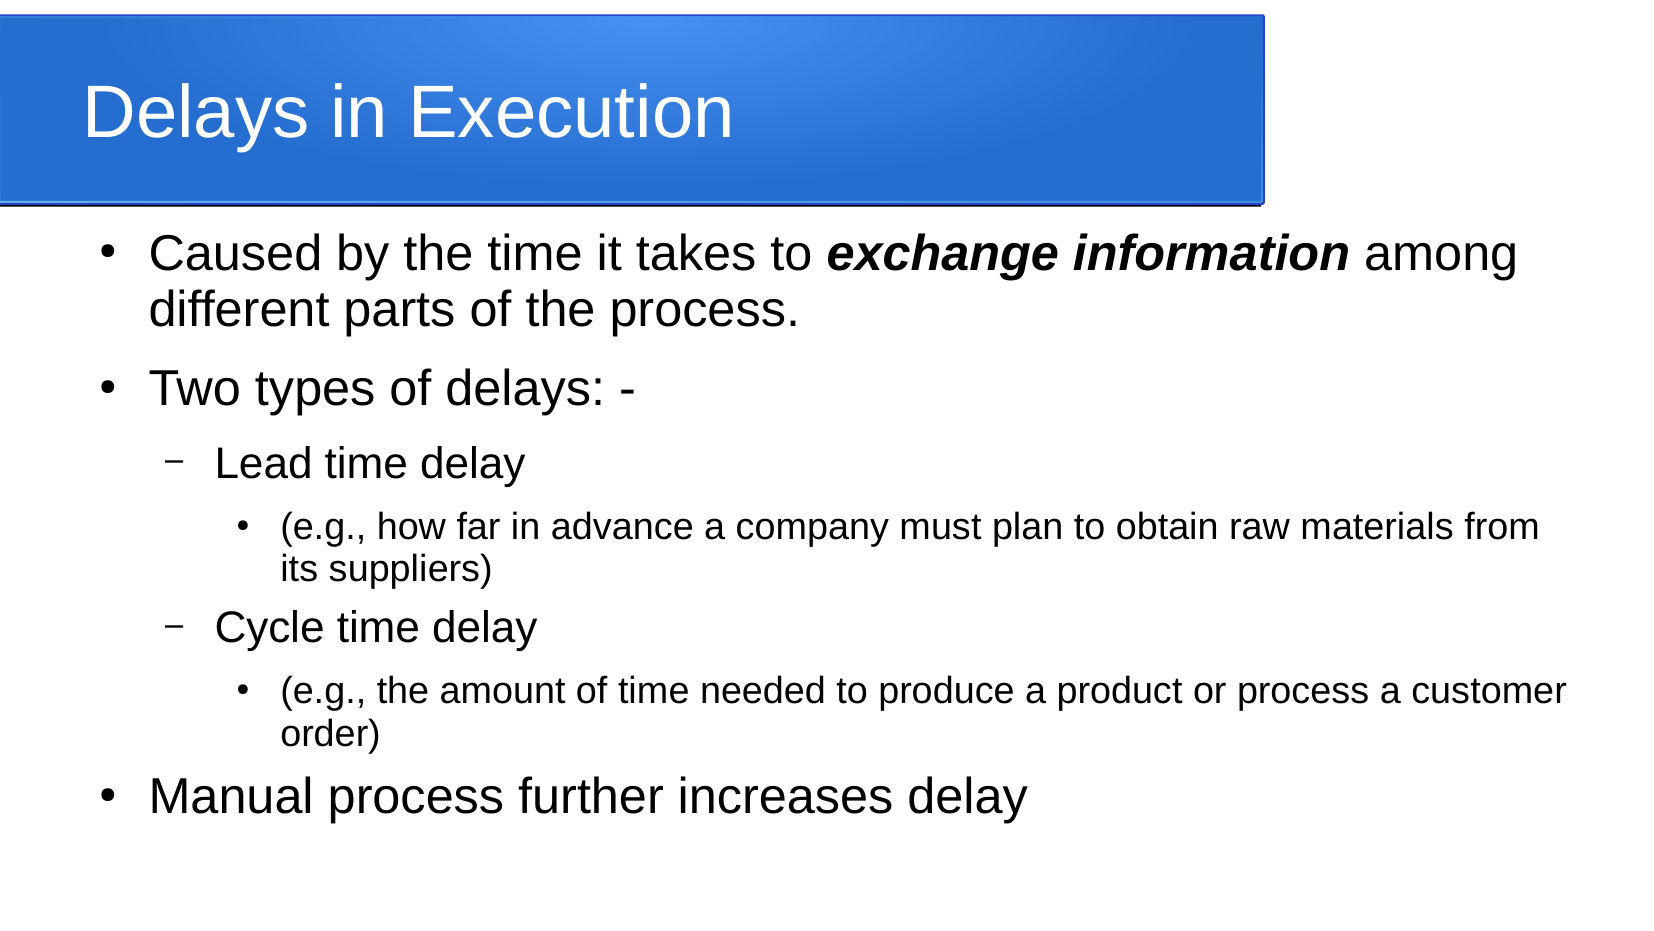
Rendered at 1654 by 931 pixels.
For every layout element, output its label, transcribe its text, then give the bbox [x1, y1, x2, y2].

list Caused by the time it takes to exchange information among different parts of the process. Two types of delays: - Lead time delay (e.g., how far in advance a company must plan to obtain raw materials from its suppliers) Cycle time delay (e.g., the amount of time needed to produce a product or process a customer order) Manual process further increases delay [82, 224, 1571, 826]
title Delays in Execution [82, 35, 1235, 189]
